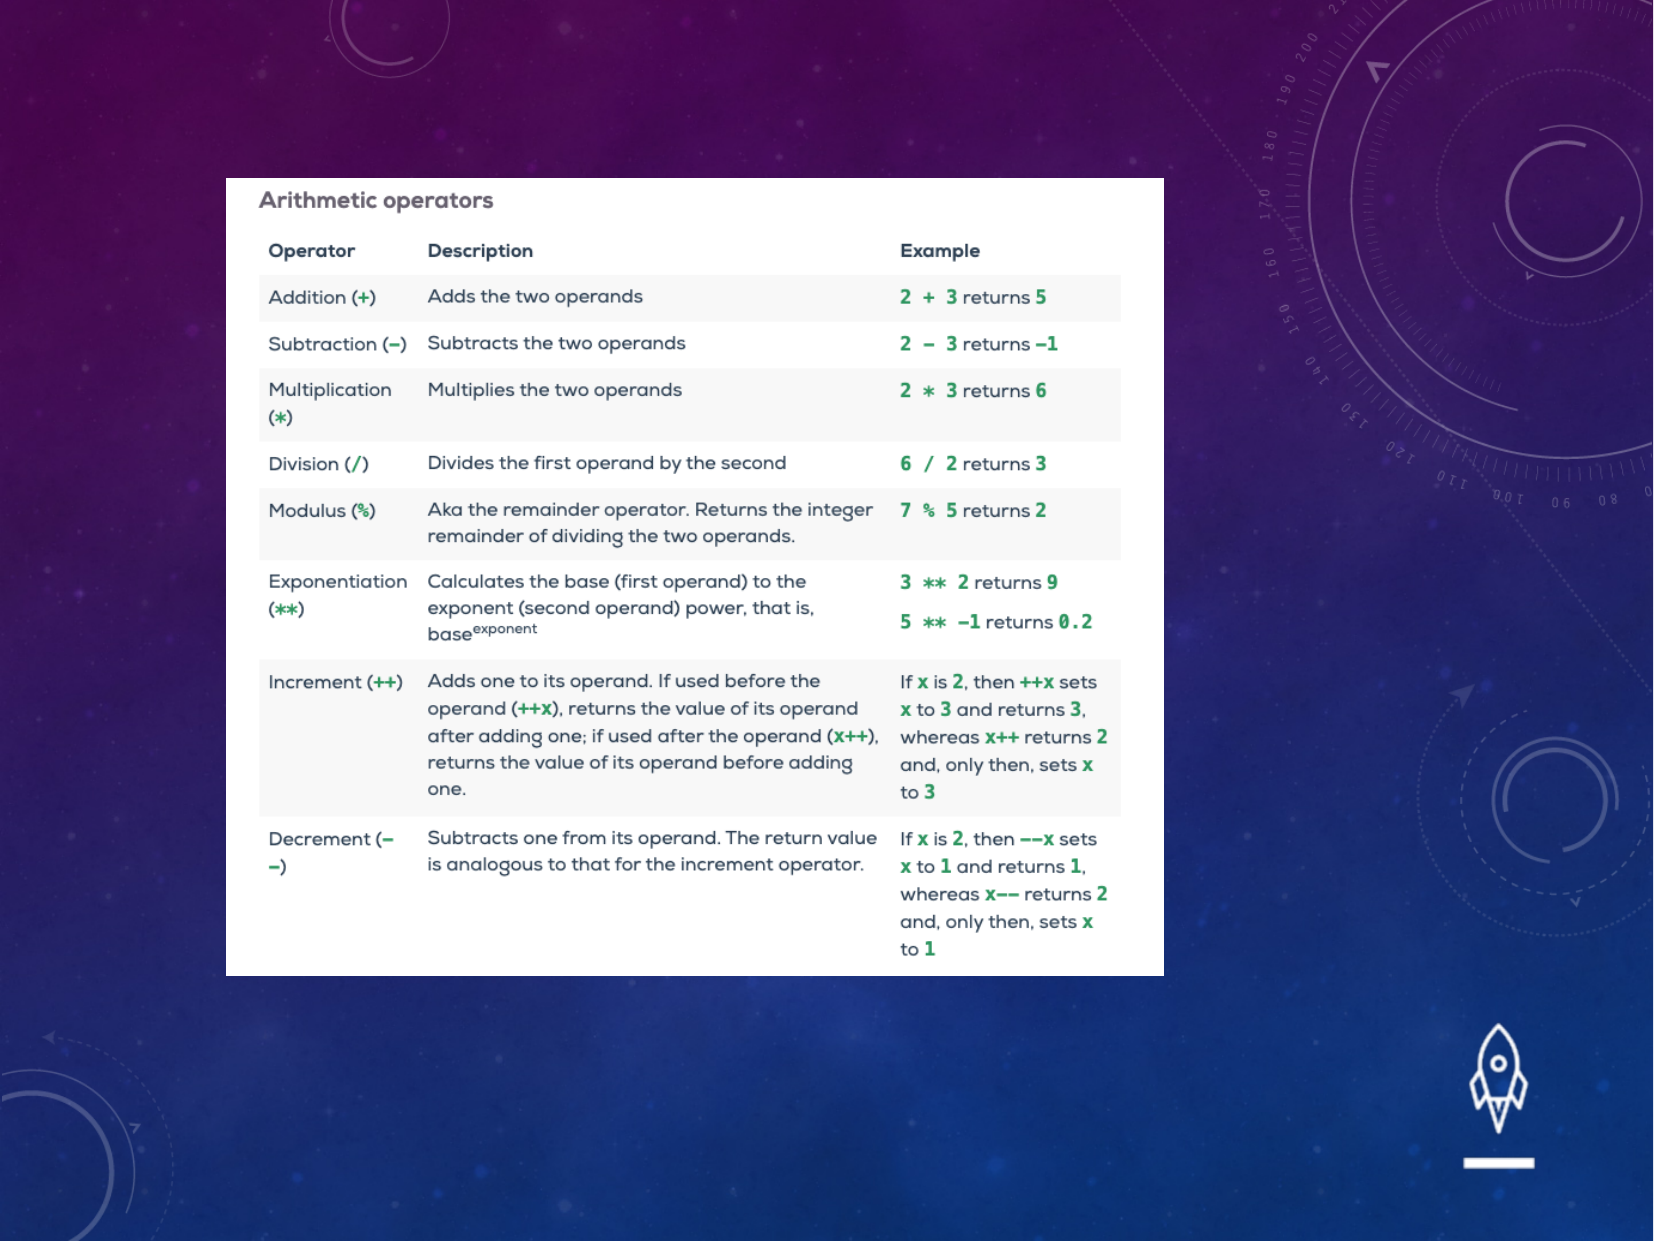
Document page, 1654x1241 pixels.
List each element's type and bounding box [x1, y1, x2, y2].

picture [1379, 975, 1620, 1216]
picture [226, 178, 1164, 976]
